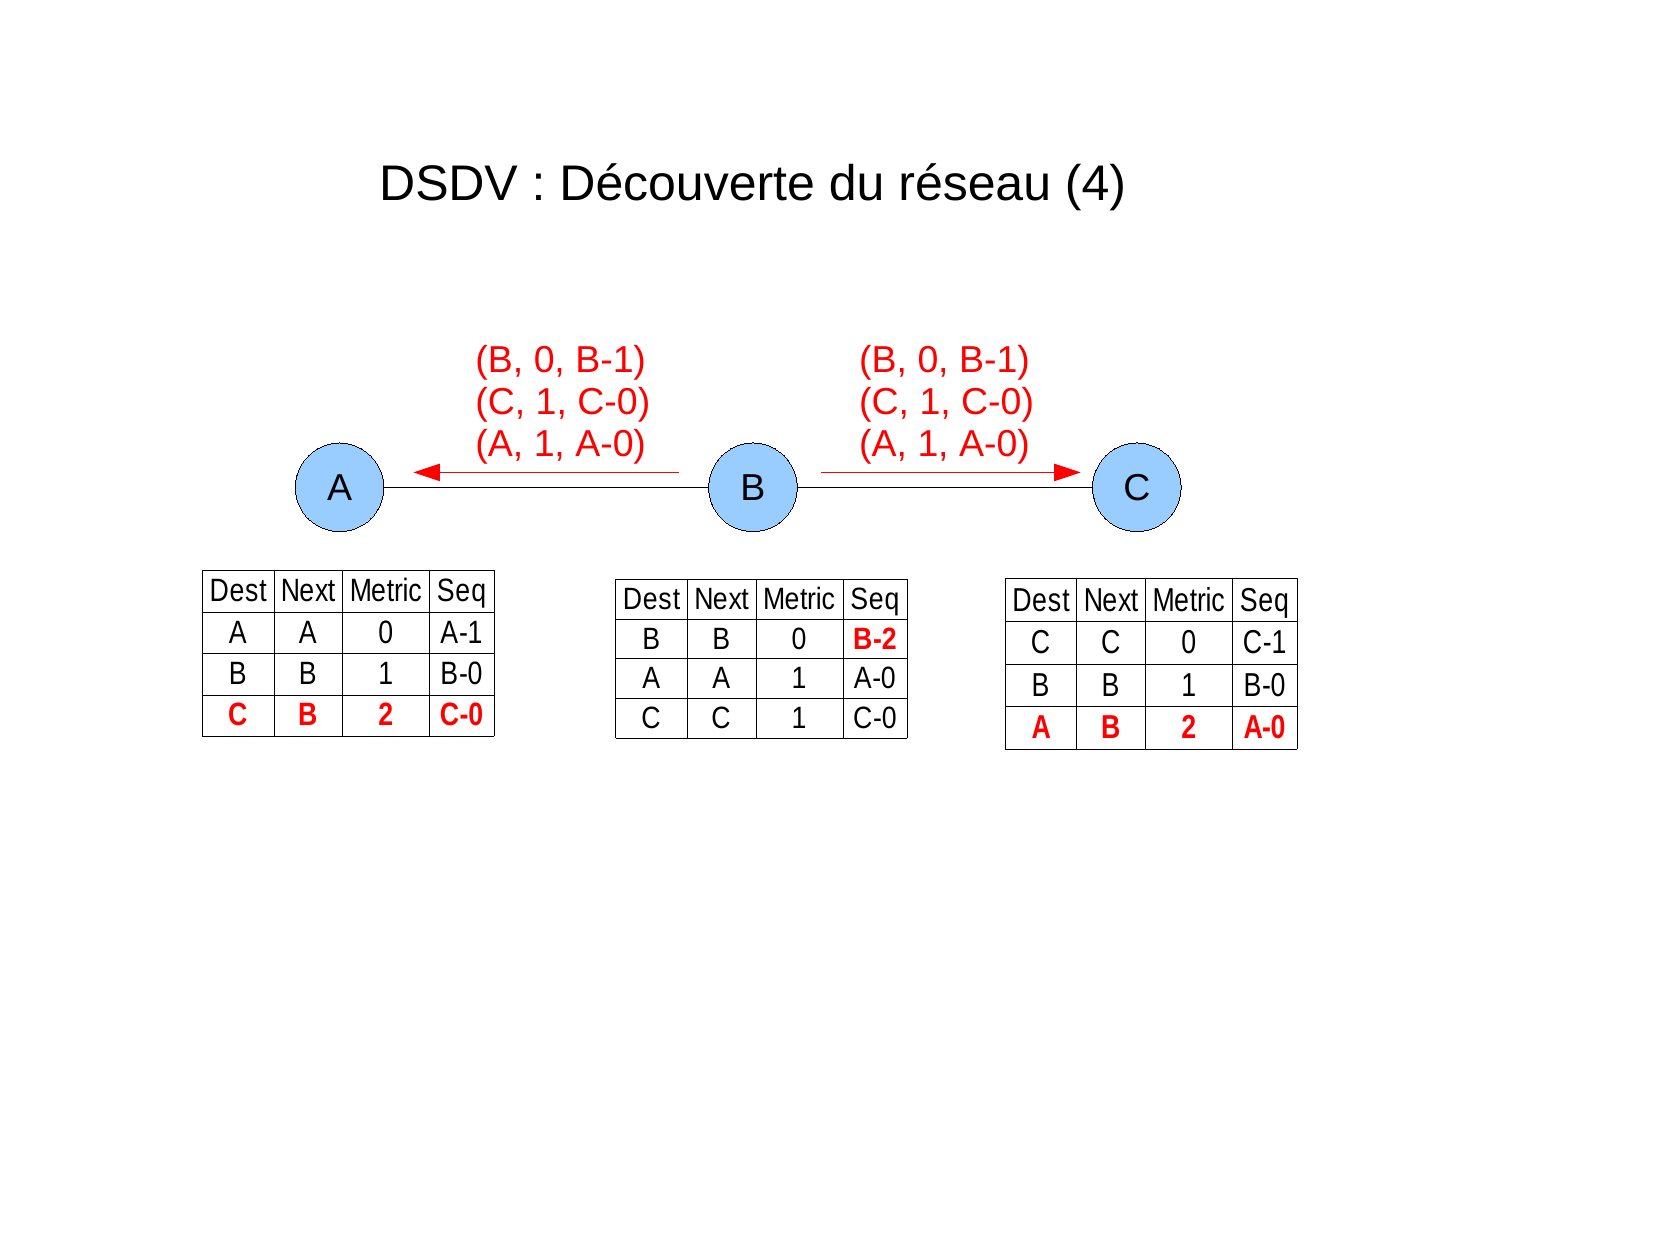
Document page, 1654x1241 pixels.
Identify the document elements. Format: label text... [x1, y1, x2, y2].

text_box B [708, 442, 798, 532]
chart [614, 577, 910, 768]
text_box (B, 0, B-1) (C, 1, C-0) (A, 1, A-0) [844, 330, 1081, 514]
text_box C [1092, 442, 1182, 532]
text_box DSDV : Découverte du réseau (4) [324, 147, 1182, 219]
text_box A [295, 442, 384, 532]
chart [114, 568, 602, 791]
text_box (B, 0, B-1) (C, 1, C-0) (A, 1, A-0) [460, 330, 697, 514]
chart [1003, 576, 1300, 782]
